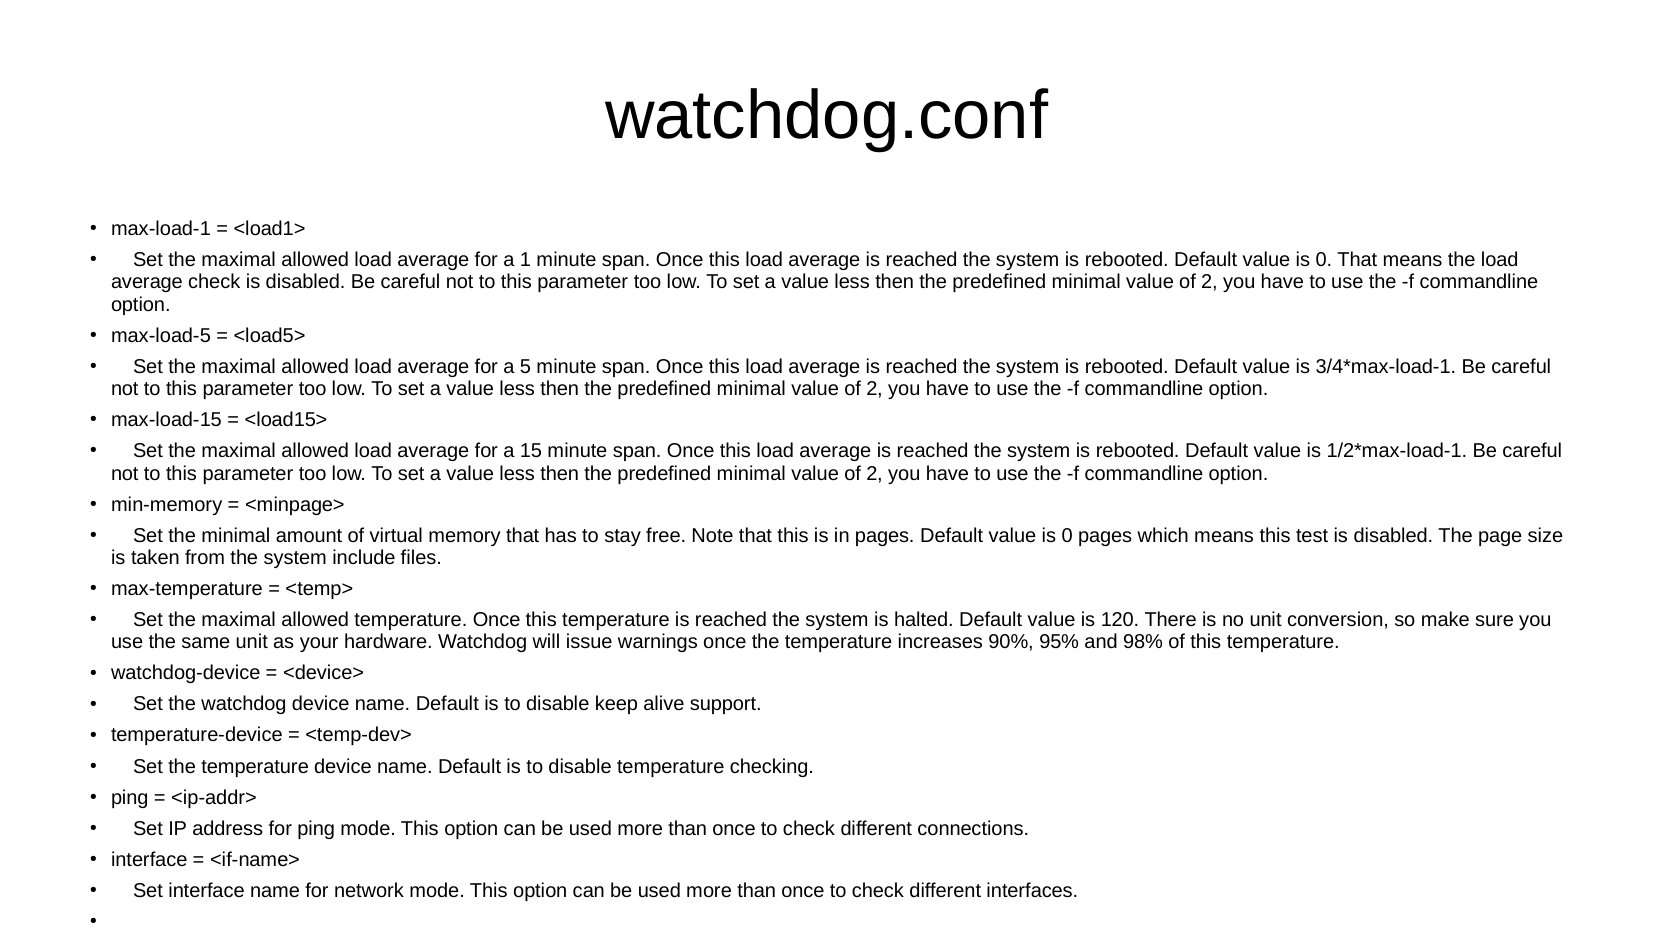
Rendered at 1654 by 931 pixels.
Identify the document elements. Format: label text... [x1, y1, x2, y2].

title watchdog.conf [82, 37, 1571, 193]
list max-load-1 = <load1> Set the maximal allowed load average for a 1 minute span. Once this load average is reached the system is rebooted. Default value is 0. That means the load average check is disabled. Be careful not to this parameter too low. To set a value less then the predefined minimal value of 2, you have to use the -f commandline option. max-load-5 = <load5> Set the maximal allowed load average for a 5 minute span. Once this load average is reached the system is rebooted. Default value is 3/4*max-load-1. Be careful not to this parameter too low. To set a value less then the predefined minimal value of 2, you have to use the -f commandline option. max-load-15 = <load15> Set the maximal allowed load average for a 15 minute span. Once this load average is reached the system is rebooted. Default value is 1/2*max-load-1. Be careful not to this parameter too low. To set a value less then the predefined minimal value of 2, you have to use the -f commandline option. min-memory = <minpage> Set the minimal amount of virtual memory that has to stay free. Note that this is in pages. Default value is 0 pages which means this test is disabled. The page size is taken from the system include files. max-temperature = <temp> Set the maximal allowed temperature. Once this temperature is reached the system is halted. Default value is 120. There is no unit conversion, so make sure you use the same unit as your hardware. Watchdog will issue warnings once the temperature increases 90%, 95% and 98% of this temperature. watchdog-device = <device> Set the watchdog device name. Default is to disable keep alive support. temperature-device = <temp-dev> Set the temperature device name. Default is to disable temperature checking. ping = <ip-addr> Set IP address for ping mode. This option can be used more than once to check different connections. interface = <if-name> Set interface name for network mode. This option can be used more than once to check different interfaces. [82, 217, 1571, 912]
